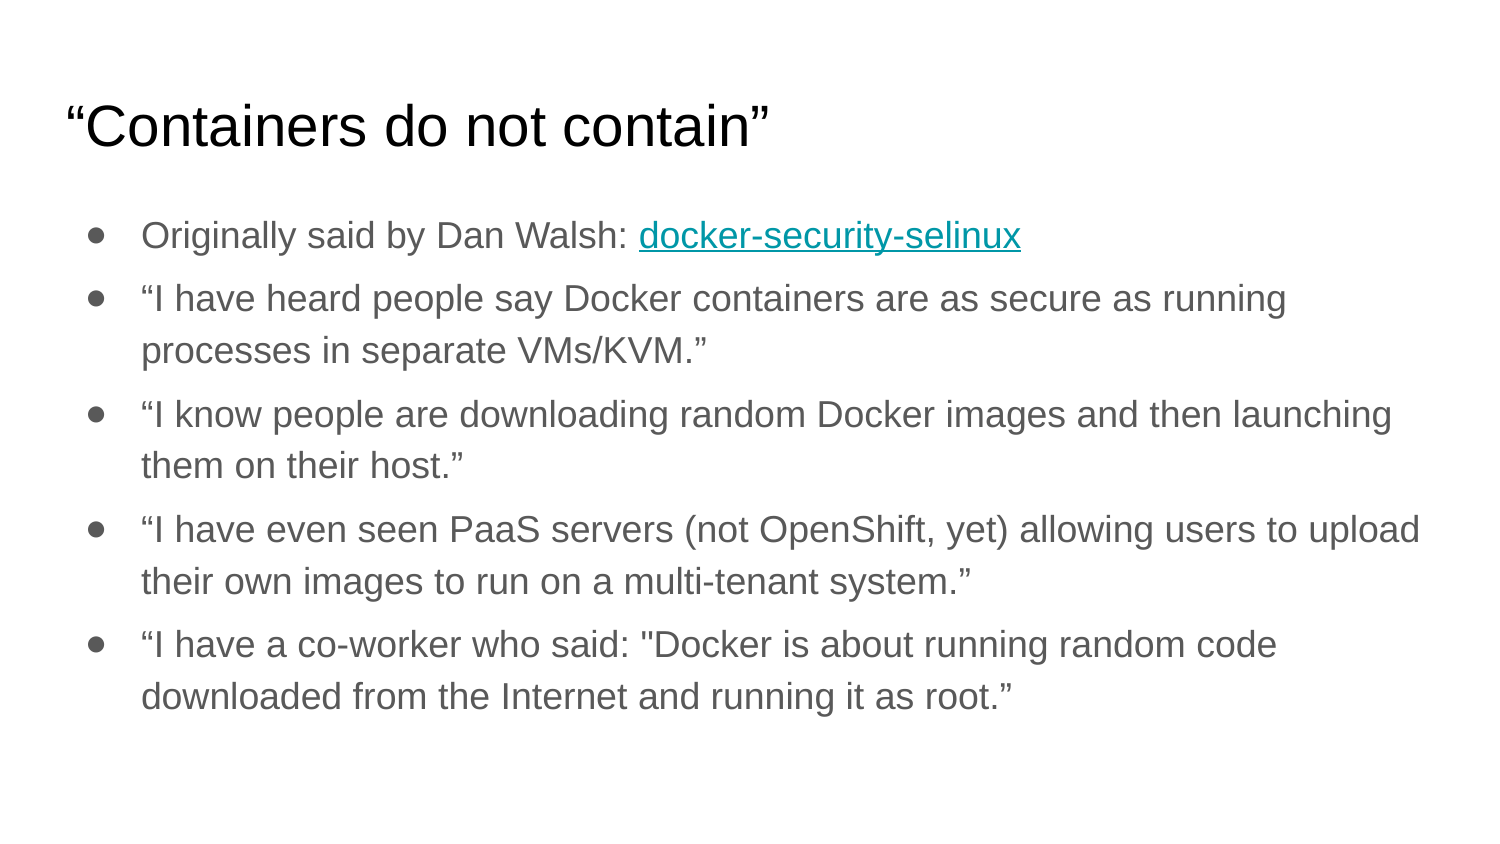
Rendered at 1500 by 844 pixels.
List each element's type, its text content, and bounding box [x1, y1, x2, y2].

list Originally said by Dan Walsh: docker-security-selinux “I have heard people say Docker containers are as secure as running processes in separate VMs/KVM.” “I know people are downloading random Docker images and then launching them on their host.” “I have even seen PaaS servers (not OpenShift, yet) allowing users to upload their own images to run on a multi-tenant system.” “I have a co-worker who said: "Docker is about running random code downloaded from the Internet and running it as root.” [51, 189, 1449, 750]
title “Containers do not contain” [51, 72, 1449, 167]
